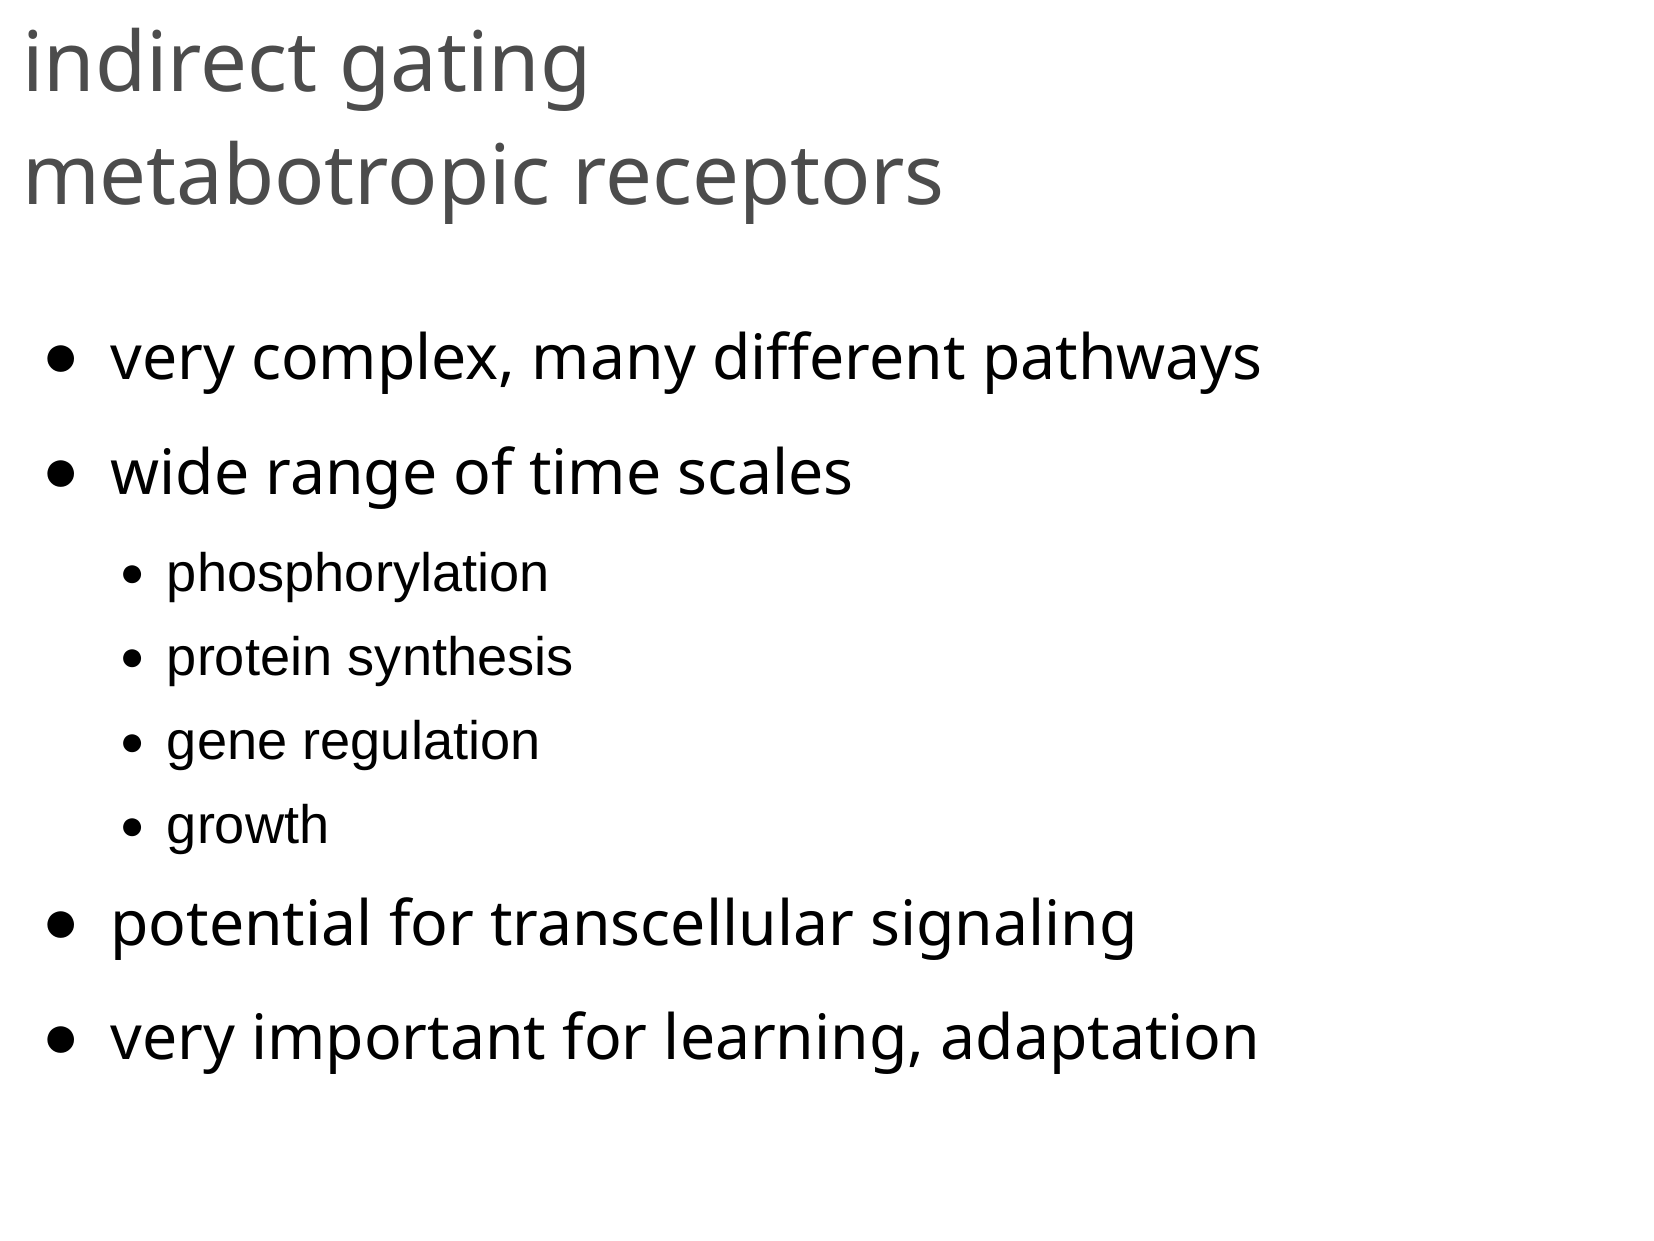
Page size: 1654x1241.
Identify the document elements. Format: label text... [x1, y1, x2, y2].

title indirect gating metabotropic receptors [22, 0, 1654, 234]
list very complex, many different pathways wide range of time scales phosphorylation protein synthesis gene regulation growth potential for transcellular signaling very important for learning, adaptation [25, 226, 1654, 1166]
